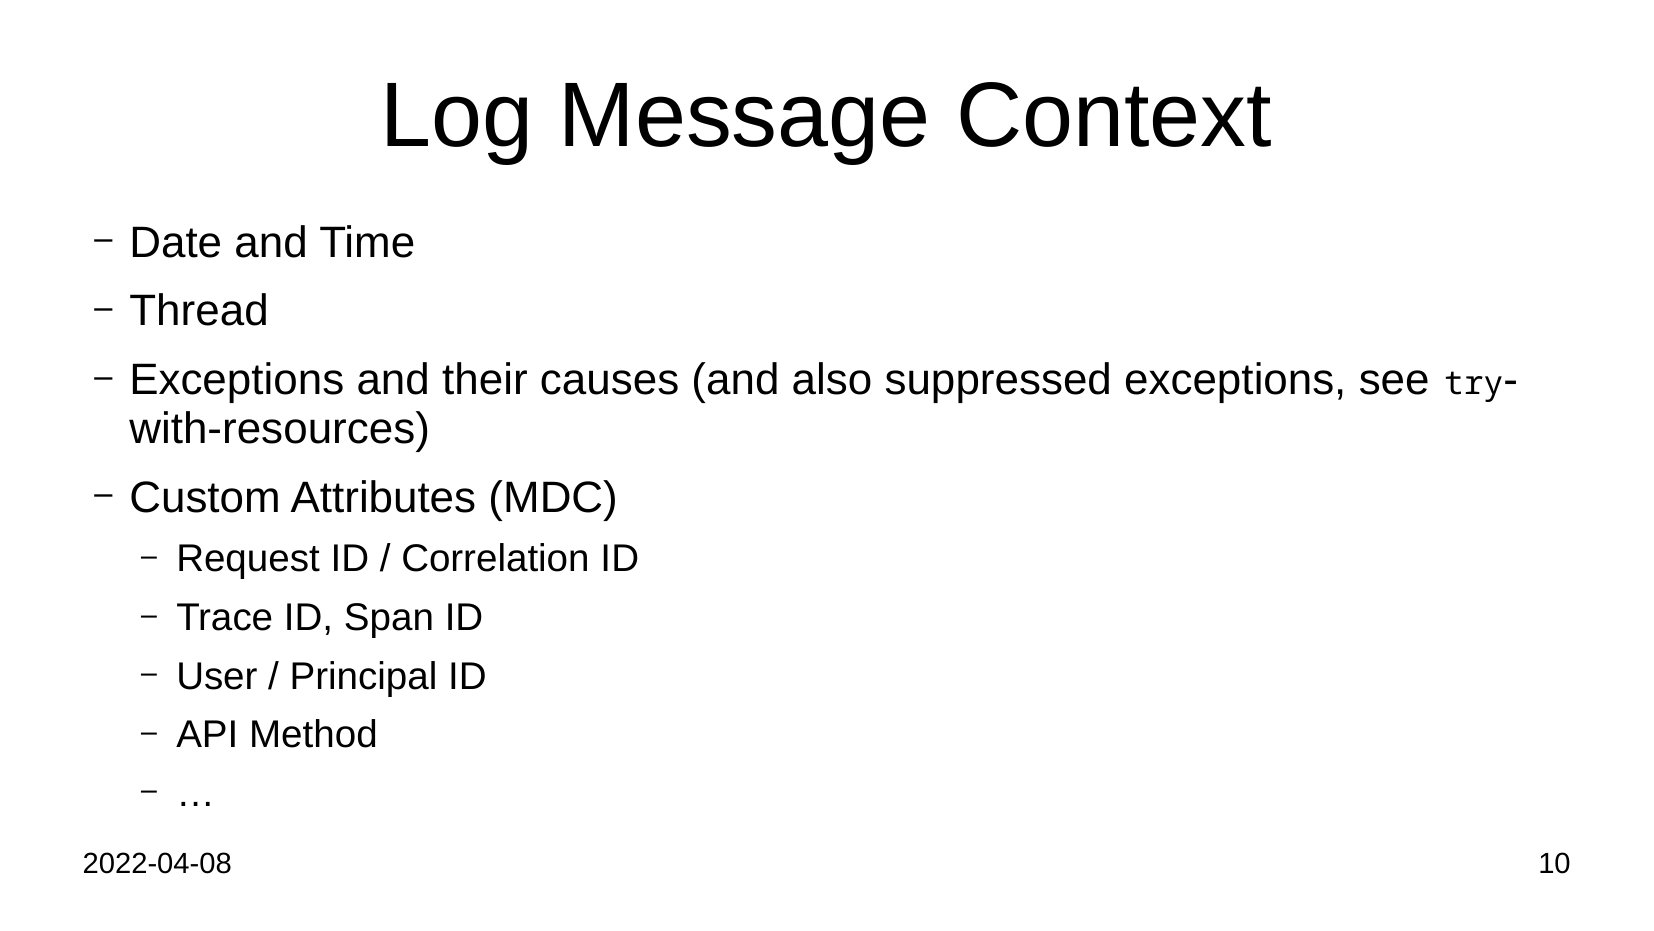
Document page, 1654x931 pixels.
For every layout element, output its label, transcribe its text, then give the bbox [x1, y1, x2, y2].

title Log Message Context [82, 37, 1571, 193]
list Date and Time Thread Exceptions and their causes (and also suppressed exceptions, see try-with-resources) Custom Attributes (MDC) Request ID / Correlation ID Trace ID, Span ID User / Principal ID API Method … [82, 217, 1571, 815]
